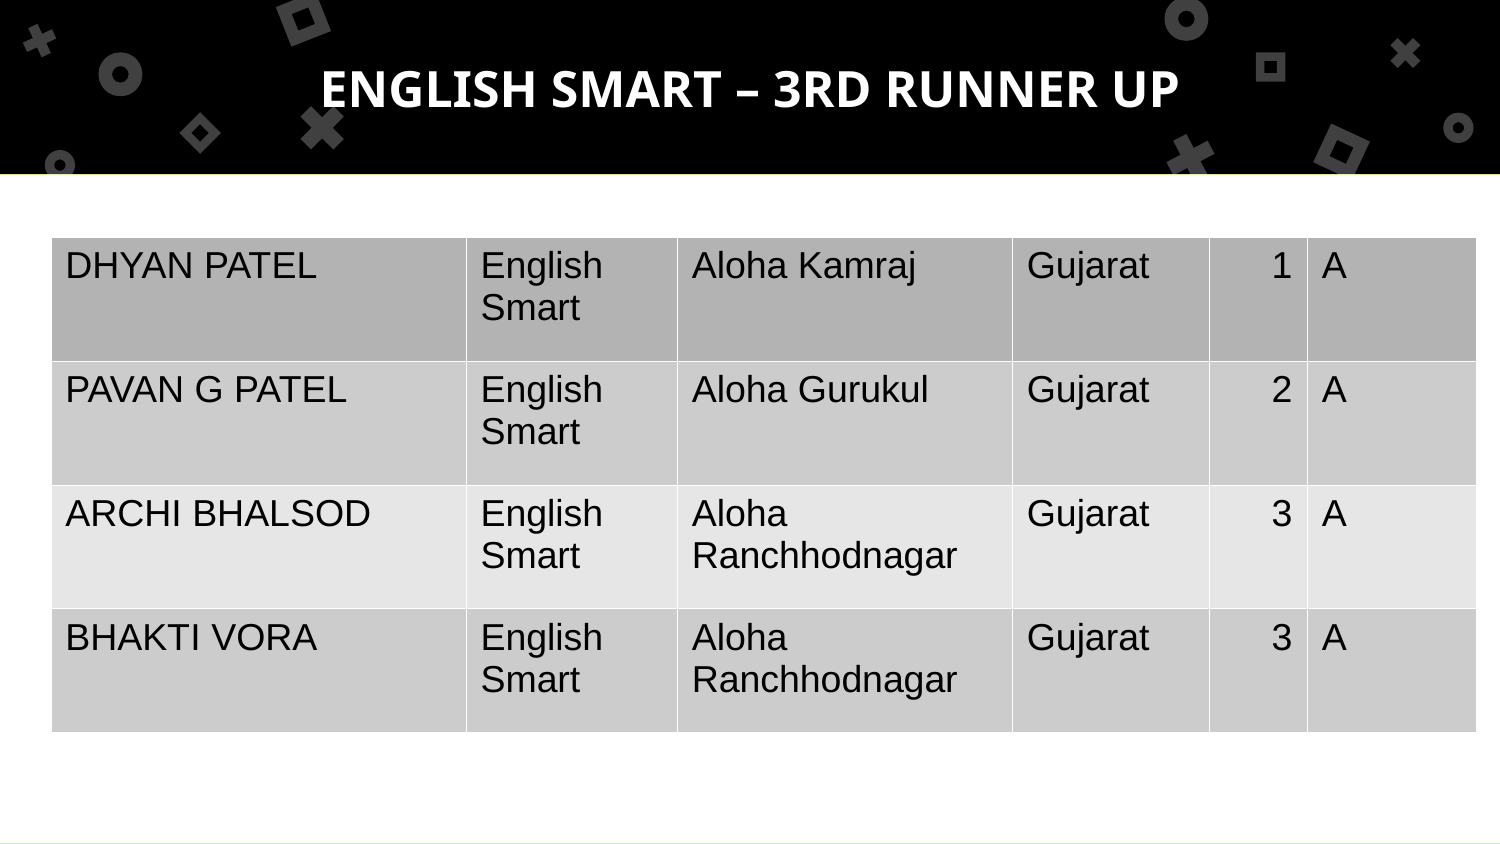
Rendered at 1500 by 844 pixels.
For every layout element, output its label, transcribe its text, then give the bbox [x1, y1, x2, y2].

table_cell English Smart [467, 362, 677, 485]
table_cell 2 [1210, 362, 1307, 485]
table_header DHYAN PATEL [52, 238, 466, 361]
table_cell Gujarat [1013, 362, 1209, 485]
table_header Gujarat [1013, 238, 1209, 361]
text_box ENGLISH SMART – 3RD RUNNER UP [75, 0, 1425, 175]
table_cell 3 [1210, 486, 1307, 608]
table_cell BHAKTI VORA [52, 609, 466, 732]
table_cell Gujarat [1013, 486, 1209, 608]
table_cell Aloha Ranchhodnagar [678, 486, 1012, 608]
table_cell A [1308, 362, 1476, 485]
table_header 1 [1210, 238, 1307, 361]
table_cell Aloha Gurukul [678, 362, 1012, 485]
table_cell English Smart [467, 609, 677, 732]
table_header Aloha Kamraj [678, 238, 1012, 361]
table_cell A [1308, 609, 1476, 732]
table_header A [1308, 238, 1476, 361]
table_cell English Smart [467, 486, 677, 608]
table_cell Gujarat [1013, 609, 1209, 732]
table_cell 3 [1210, 609, 1307, 732]
table_cell ARCHI BHALSOD [52, 486, 466, 608]
table_cell Aloha Ranchhodnagar [678, 609, 1012, 732]
table_header English Smart [467, 238, 677, 361]
table_cell PAVAN G PATEL [52, 362, 466, 485]
table_cell A [1308, 486, 1476, 608]
